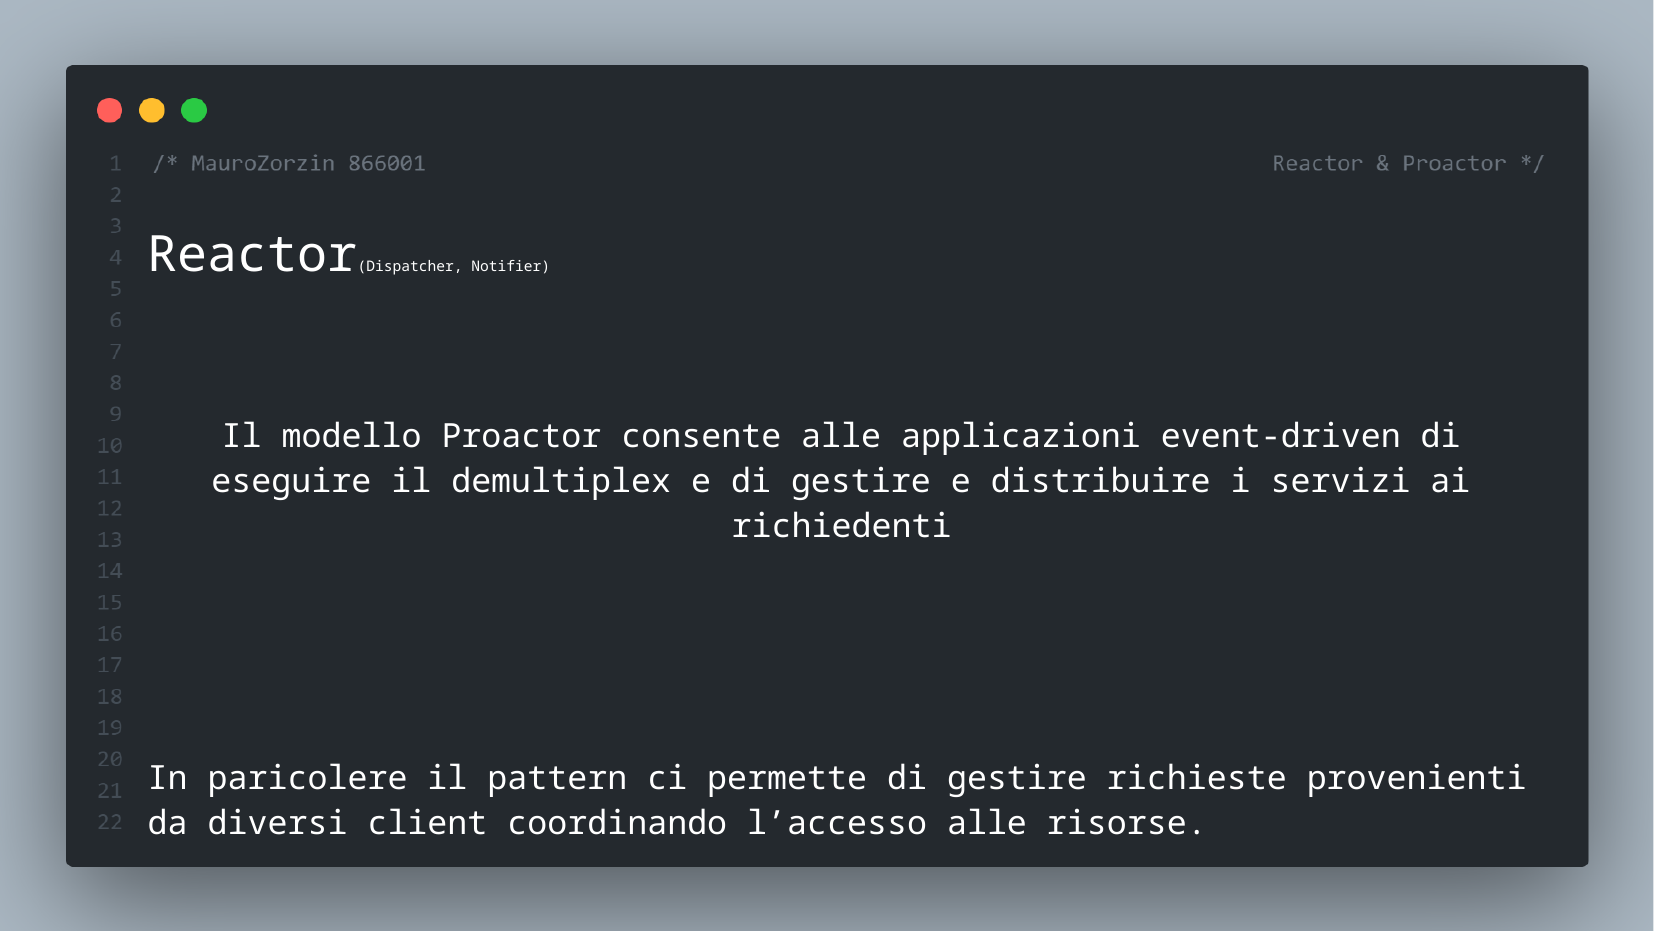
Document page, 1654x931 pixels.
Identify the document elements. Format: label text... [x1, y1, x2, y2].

subtitle Reactor(Dispatcher, Notifier) Il modello Proactor consente alle applicazioni event-driven di eseguire il demultiplex e di gestire e distribuire i servizi ai richiedenti In paricolere il pattern ci permette di gestire richieste provenienti da diversi client coordinando l’accesso alle risorse. Spesso usato in applicazioni web event-driven o in Non-Blocking IO [147, 217, 1536, 776]
picture [0, 0, 1654, 931]
